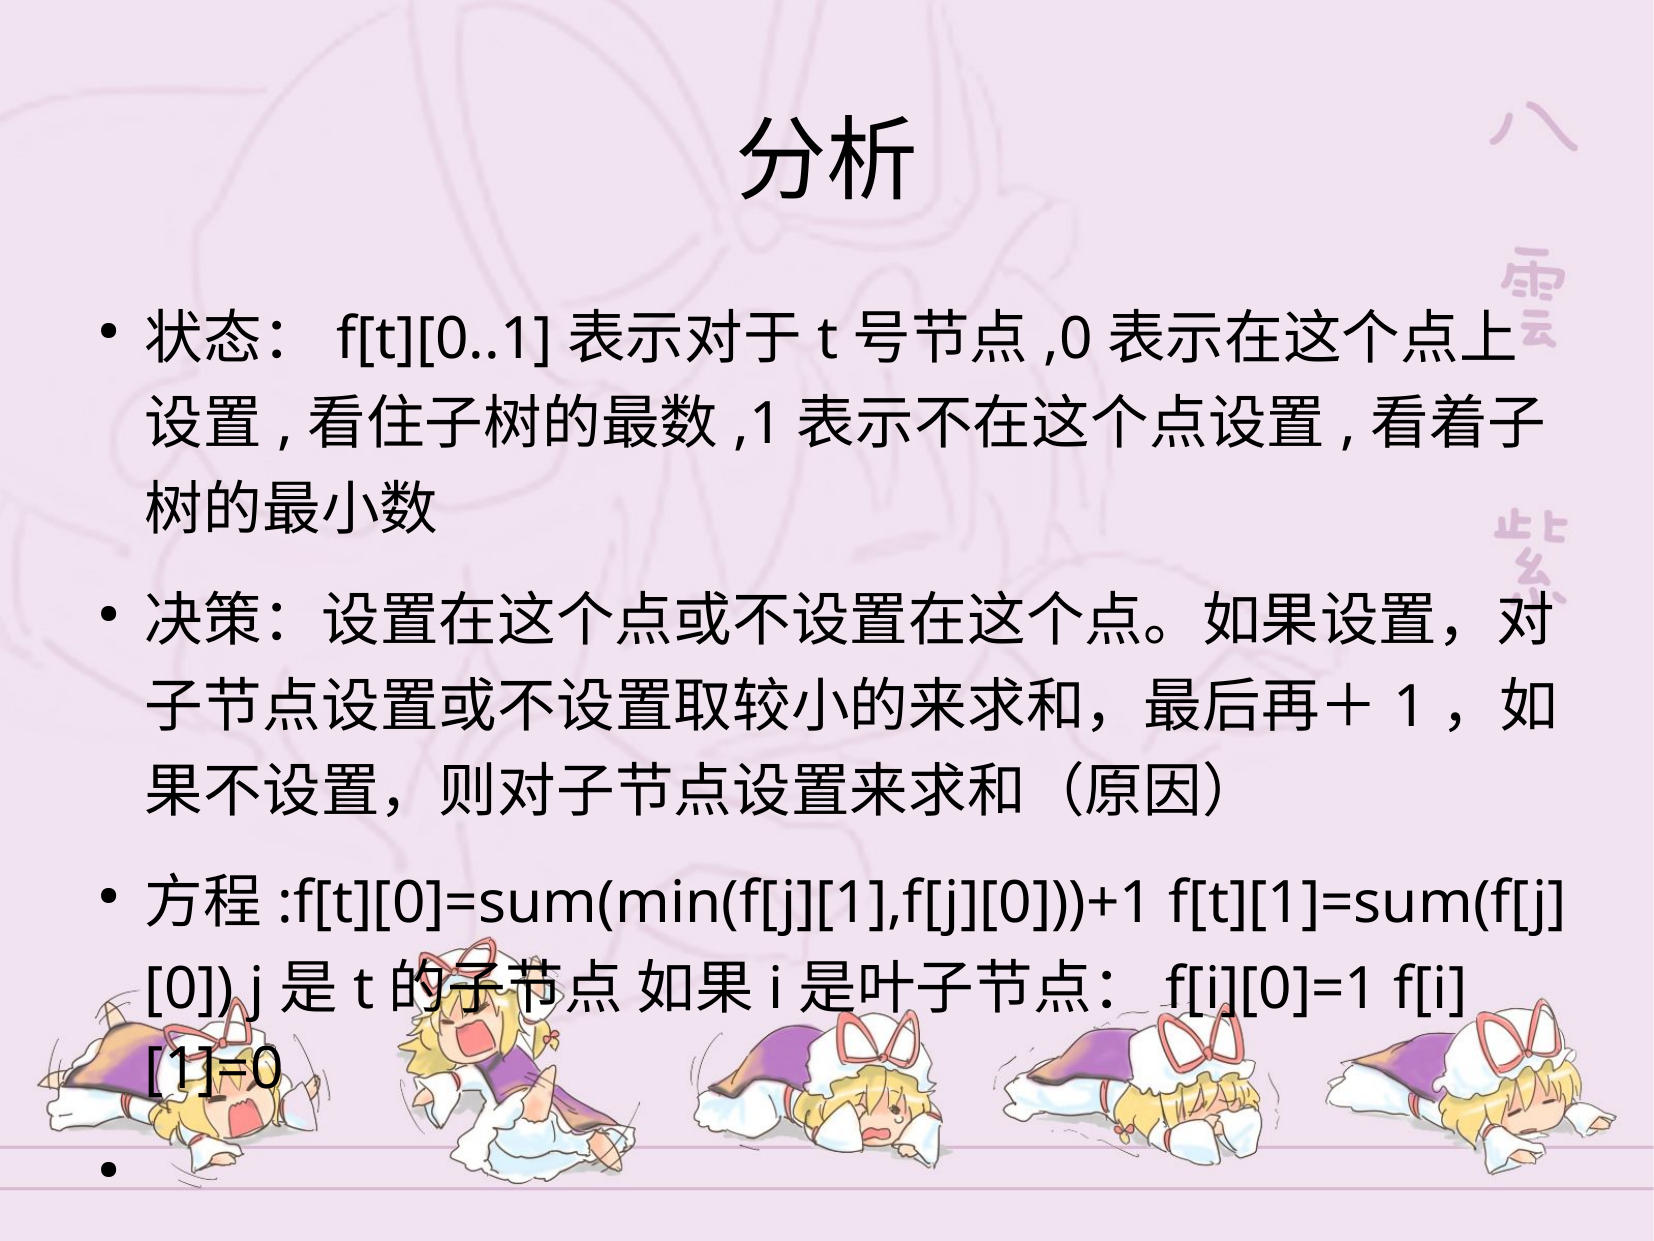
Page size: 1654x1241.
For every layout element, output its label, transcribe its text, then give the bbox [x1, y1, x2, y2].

list 状态：f[t][0..1]表示对于t号节点,0表示在这个点上设置,看住子树的最数,1表示不在这个点设置,看着子树的最小数 决策：设置在这个点或不设置在这个点。如果设置，对子节点设置或不设置取较小的来求和，最后再＋1，如果不设置，则对子节点设置来求和（原因） 方程:f[t][0]=sum(min(f[j][1],f[j][0]))+1 f[t][1]=sum(f[j][0]) j是t的子节点 如果i是叶子节点：f[i][0]=1 f[i][1]=0 [82, 290, 1571, 1109]
title 分析 [82, 56, 1571, 250]
picture [0, 0, 1654, 1241]
